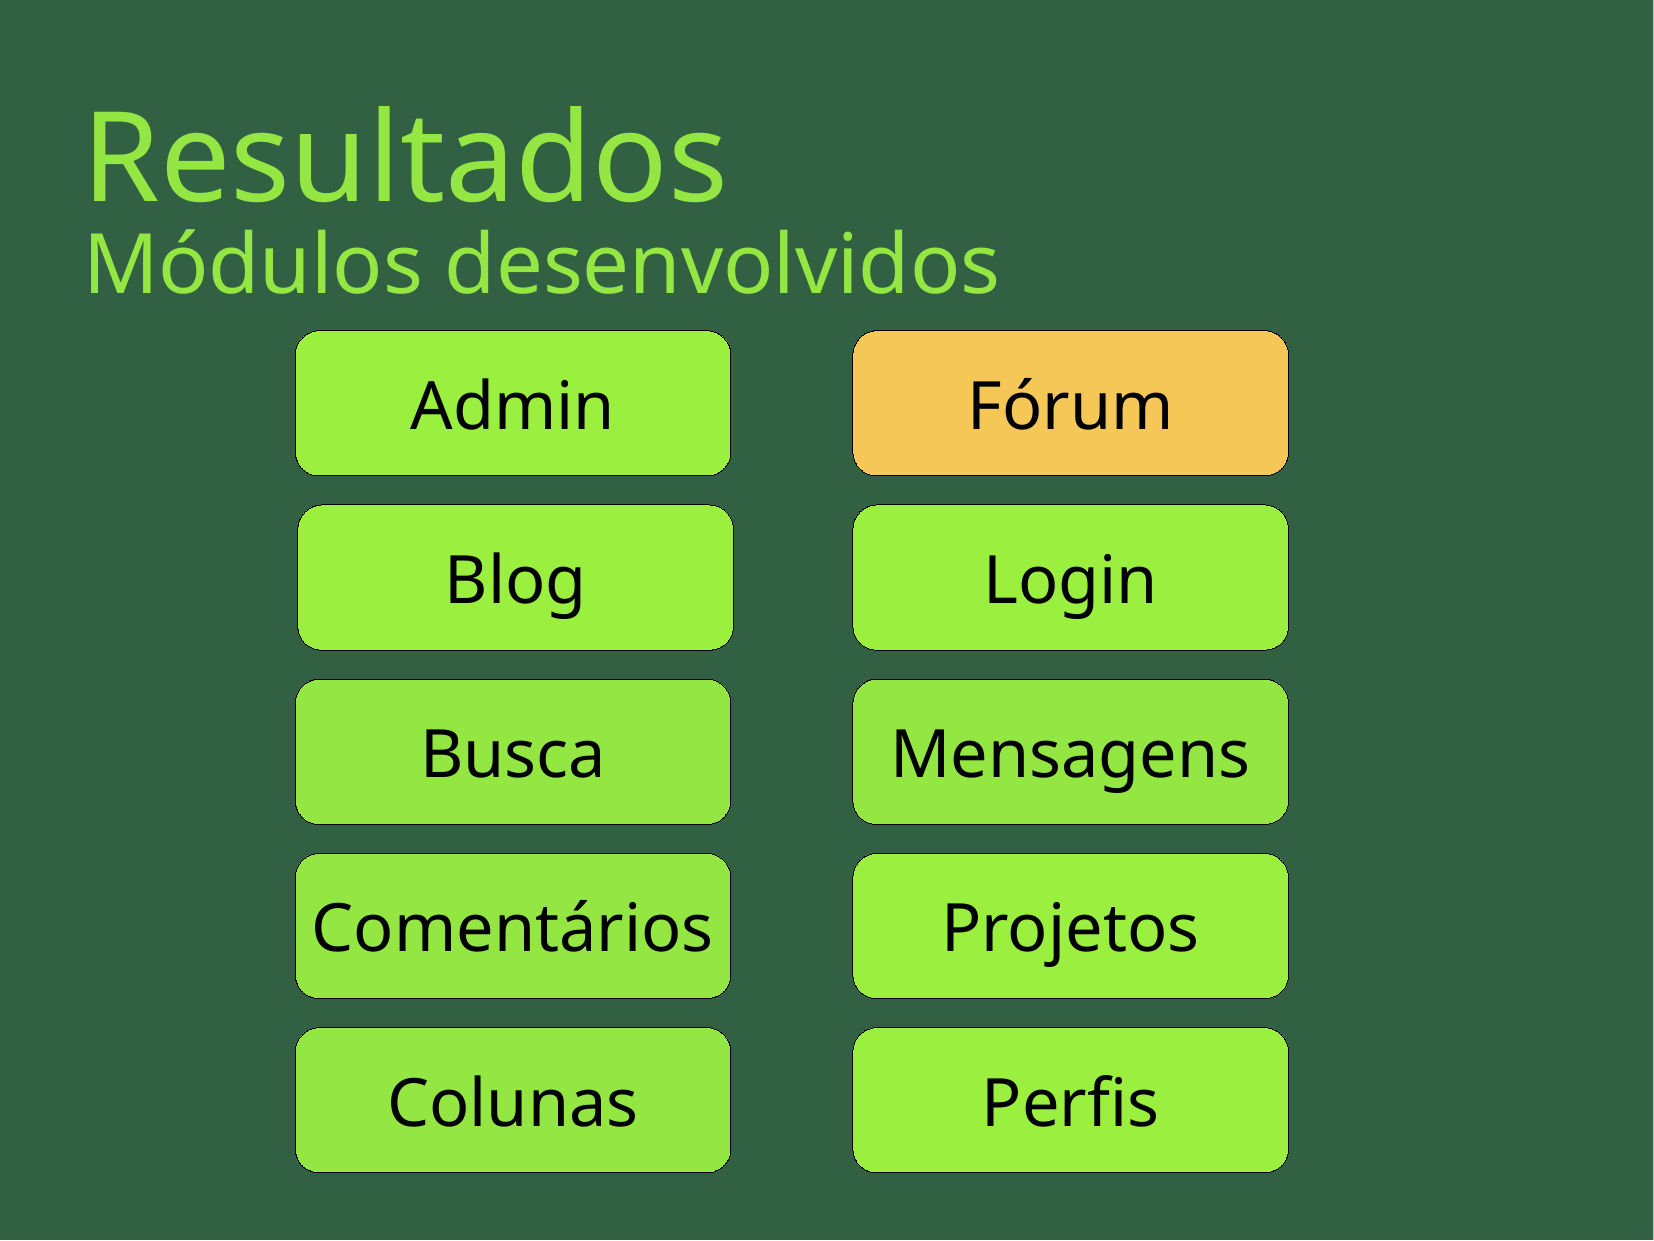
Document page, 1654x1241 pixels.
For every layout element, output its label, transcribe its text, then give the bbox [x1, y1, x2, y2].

text_box Fórum [852, 340, 1289, 476]
text_box Mensagens [852, 679, 1289, 825]
text_box Comentários [295, 853, 731, 999]
text_box Busca [295, 679, 731, 825]
text_box Blog [297, 504, 734, 651]
title Resultados [82, 49, 1571, 257]
text_box Perfis [852, 1027, 1289, 1173]
text_box Colunas [295, 1027, 731, 1173]
text_box Admin [295, 340, 731, 476]
title Módulos desenvolvidos [83, 183, 1572, 340]
text_box Projetos [852, 853, 1289, 999]
text_box Login [852, 504, 1289, 651]
